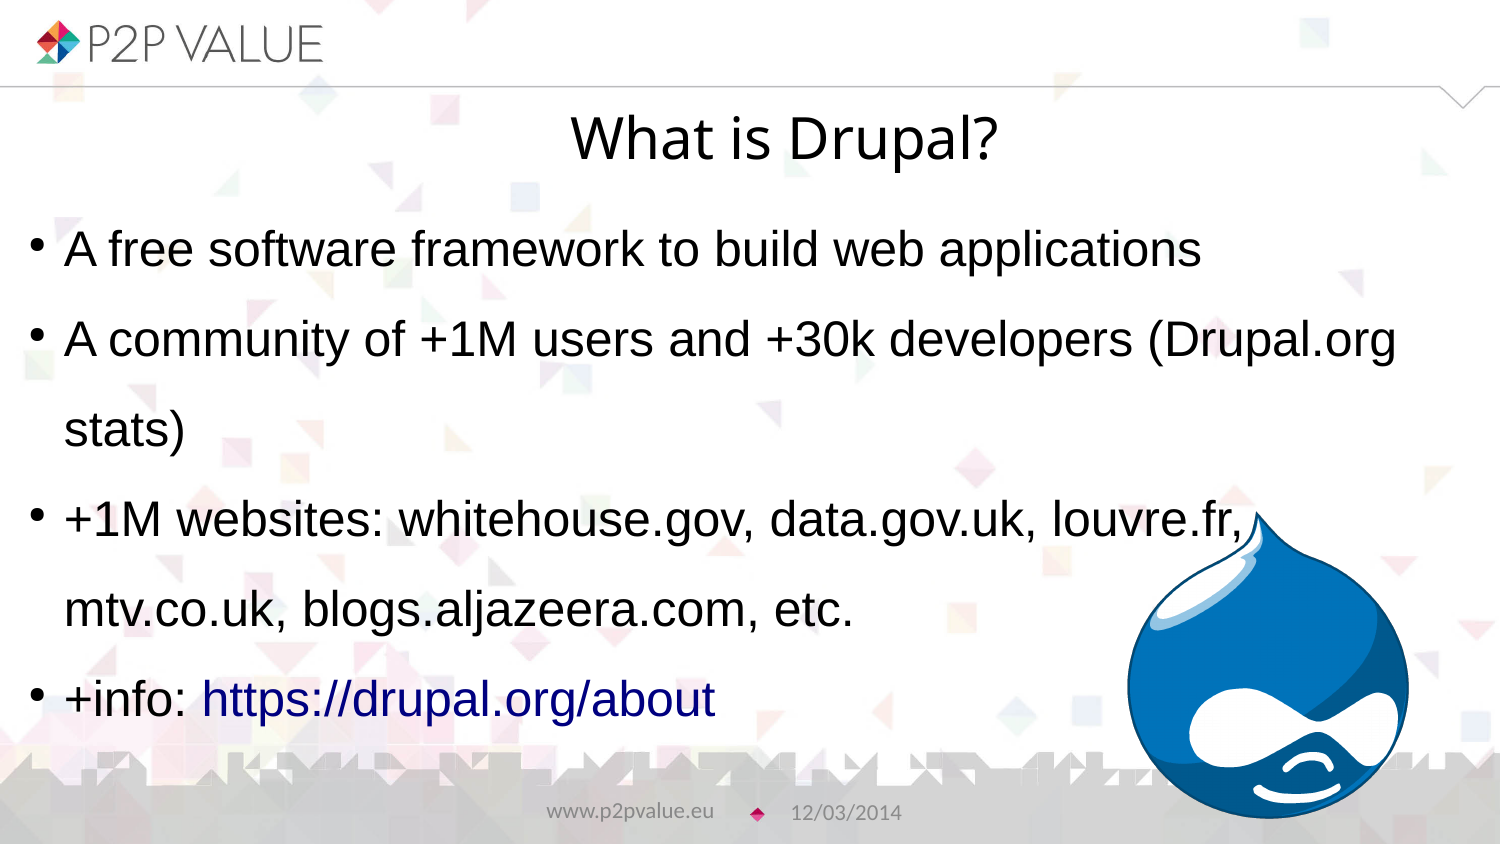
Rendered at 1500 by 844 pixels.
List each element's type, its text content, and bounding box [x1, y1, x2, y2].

text_box www.p2pvalue.eu [540, 789, 759, 829]
subtitle A free software framework to build web applications A community of +1M users and +30k developers (Drupal.org stats) +1M websites: whitehouse.gov, data.gov.uk, louvre.fr, mtv.co.uk, blogs.aljazeera.com, etc. +info: https://drupal.org/about [15, 180, 1496, 736]
title What is Drupal? [324, 92, 1246, 180]
picture [0, 0, 1500, 844]
slide_number 12/03/2014 [777, 788, 1470, 834]
